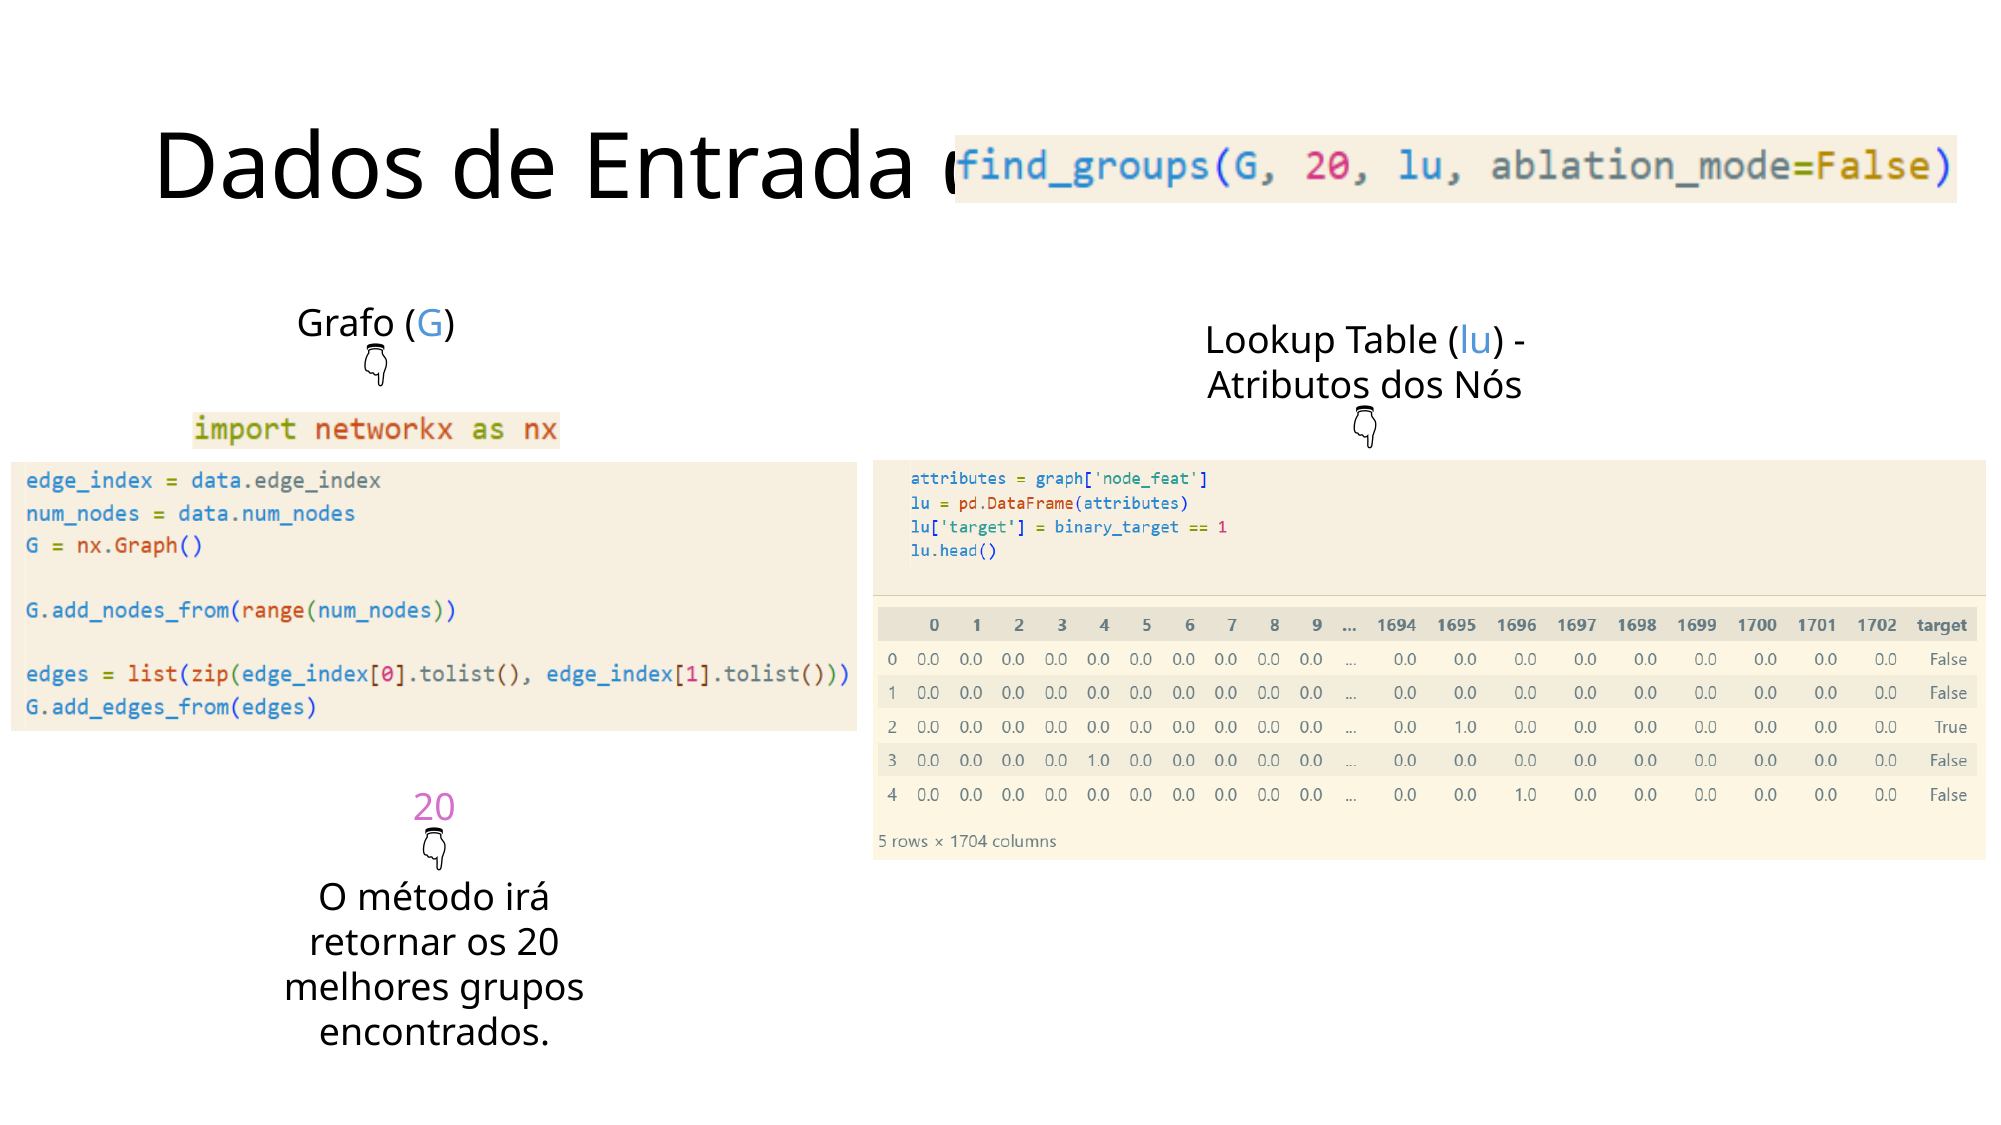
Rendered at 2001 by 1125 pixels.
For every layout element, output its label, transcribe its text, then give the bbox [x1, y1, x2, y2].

picture [11, 462, 857, 731]
text_box Lookup Table (lu) - Atributos dos Nós 👇 [1131, 308, 1599, 460]
text_box Grafo (G) 👇 [150, 291, 601, 398]
title Dados de Entrada 👉 [137, 59, 1863, 278]
picture [192, 412, 560, 449]
picture [873, 460, 1986, 860]
text_box 20 👇 O método irá retornar os 20 melhores grupos encontrados. [209, 775, 660, 1019]
picture [955, 135, 1957, 203]
